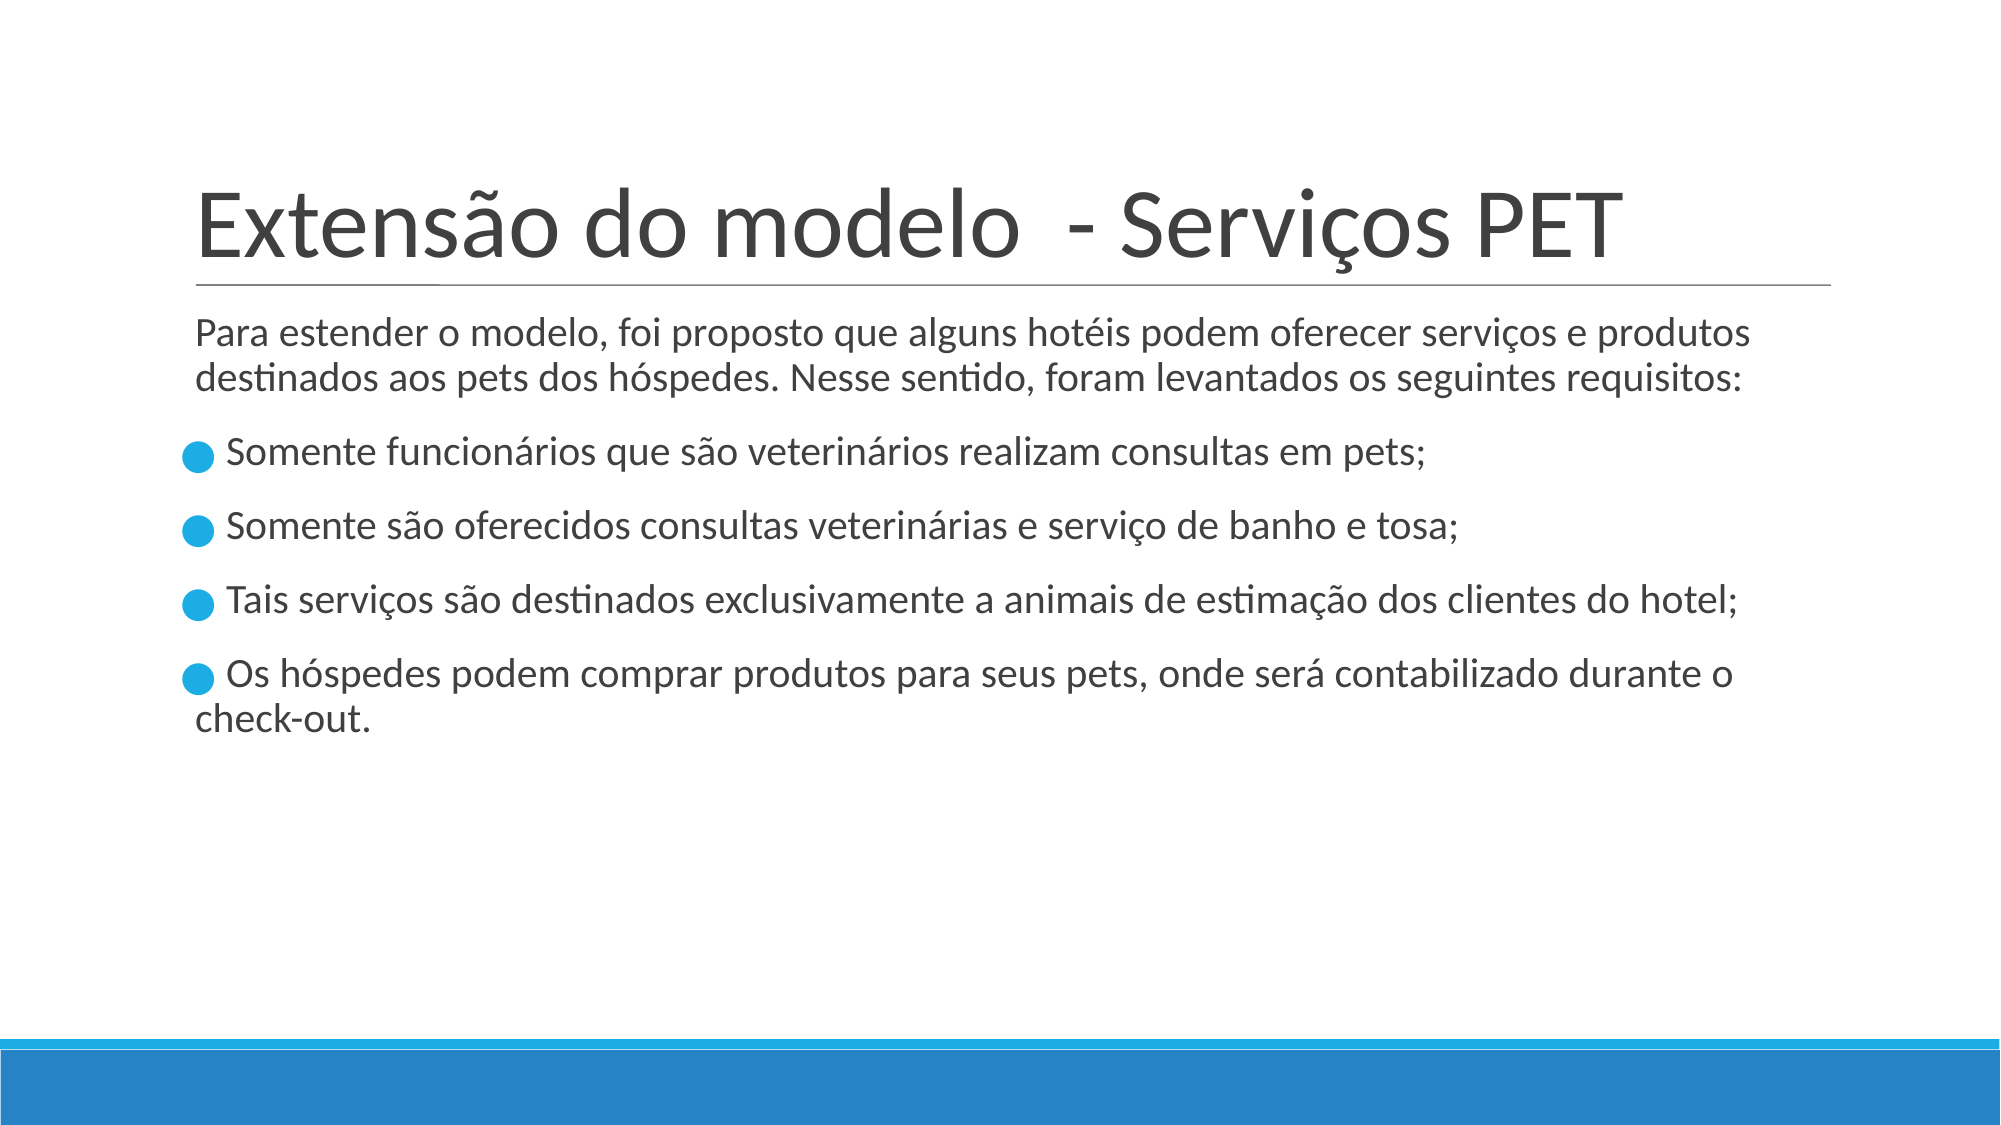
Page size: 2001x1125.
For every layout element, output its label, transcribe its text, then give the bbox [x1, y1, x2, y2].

text_box Extensão do modelo - Serviços PET [180, 47, 1830, 285]
text_box Para estender o modelo, foi proposto que alguns hotéis podem oferecer serviços e produtos destinados aos pets dos hóspedes. Nesse sentido, foram levantados os seguintes requisitos: Somente funcionários que são veterinários realizam consultas em pets; Somente são oferecidos consultas veterinárias e serviço de banho e tosa; Tais serviços são destinados exclusivamente a animais de estimação dos clientes do hotel; Os hóspedes podem comprar produtos para seus pets, onde será contabilizado durante o check-out. [180, 302, 1830, 963]
